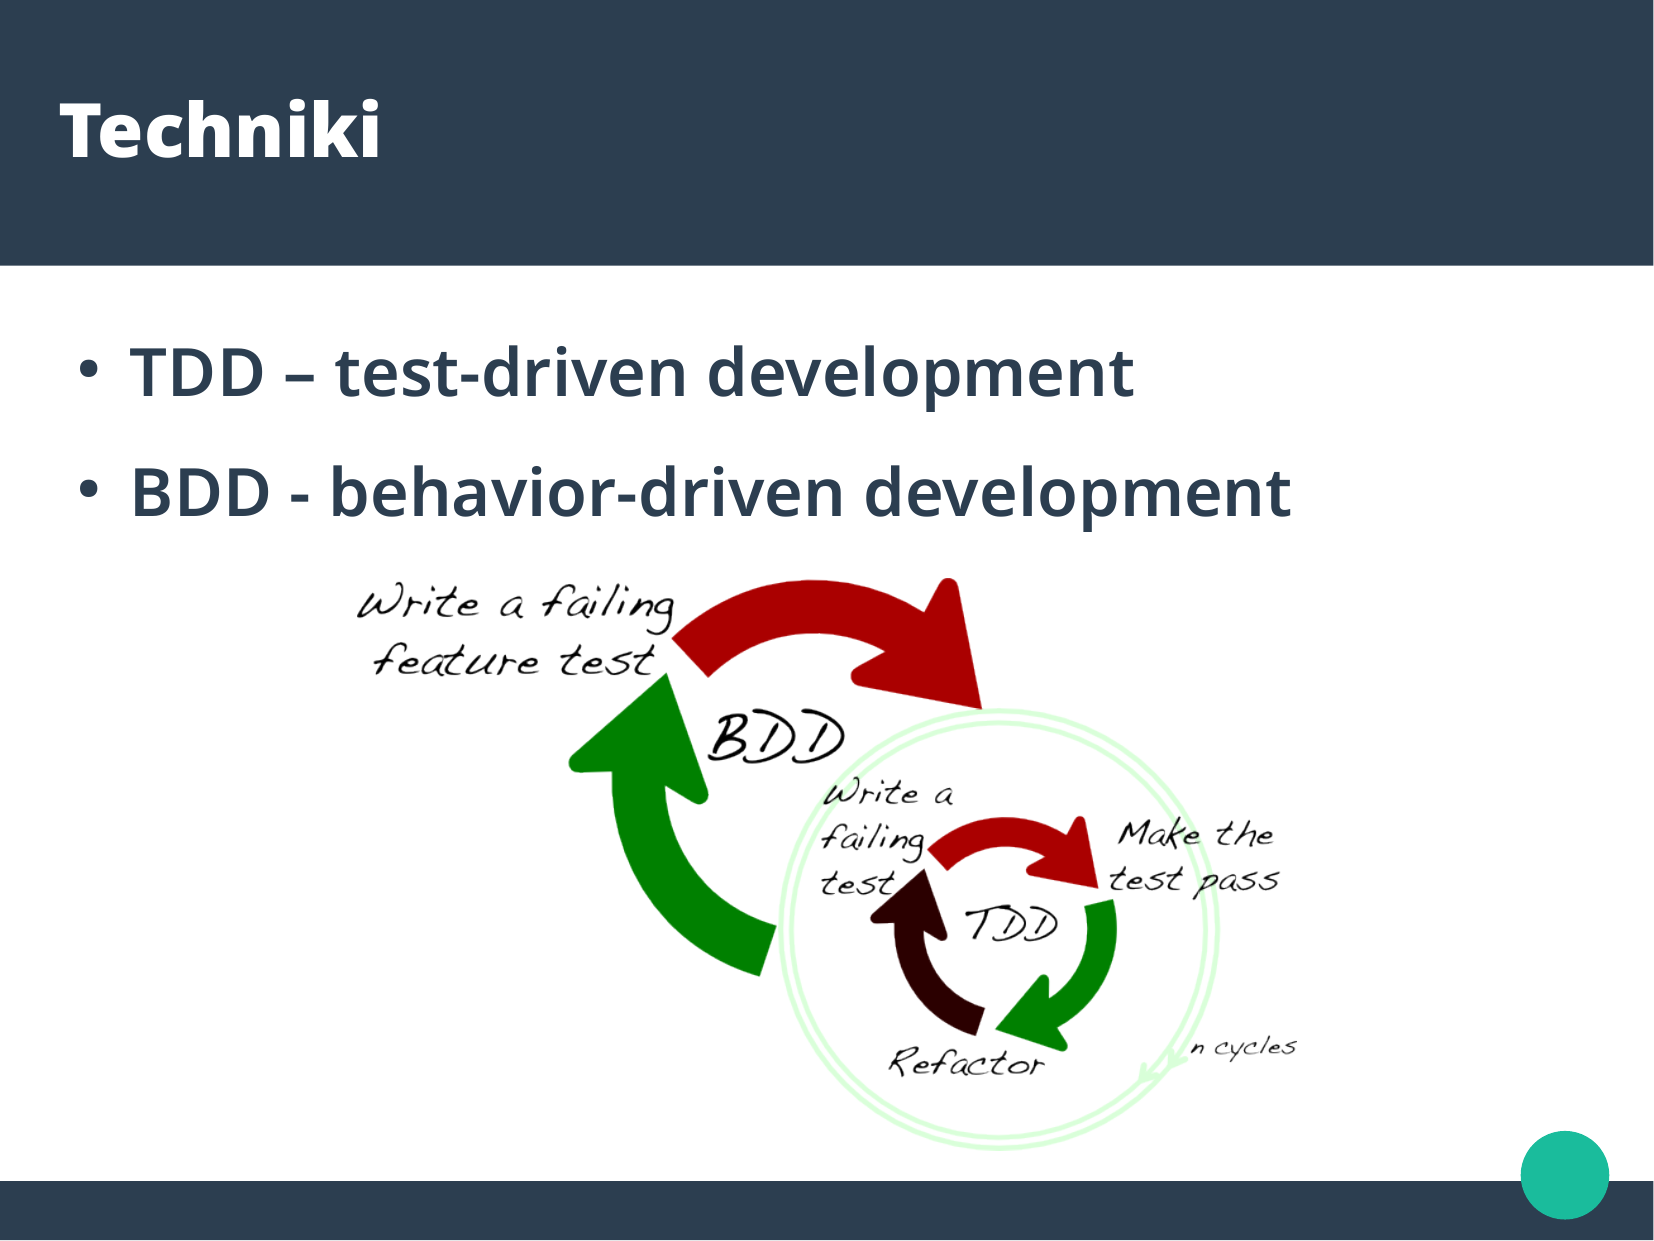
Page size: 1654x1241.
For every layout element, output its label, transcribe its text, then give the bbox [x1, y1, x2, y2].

picture [357, 578, 1297, 1151]
title Techniki [59, 49, 1595, 207]
list TDD – test-driven development BDD - behavior-driven development [59, 324, 1595, 544]
